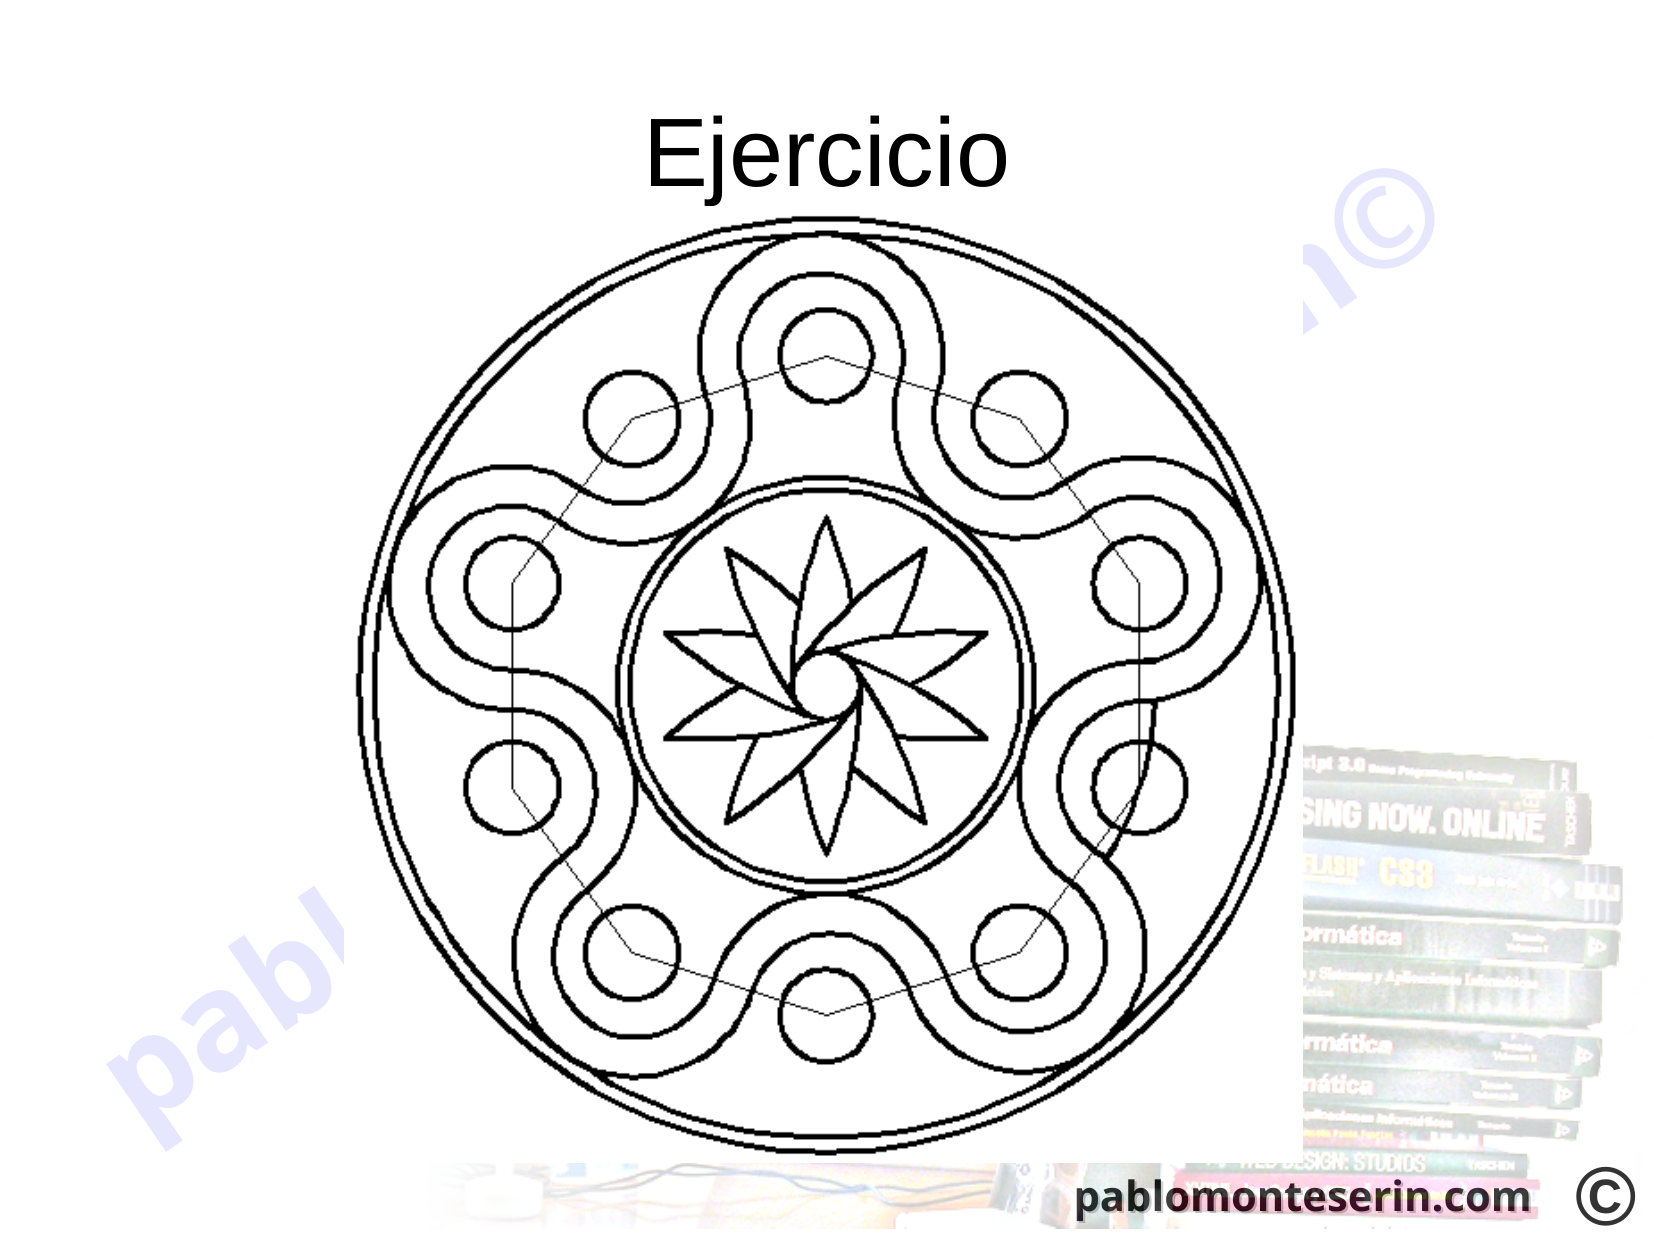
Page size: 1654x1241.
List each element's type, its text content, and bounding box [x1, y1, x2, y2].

title Ejercicio [82, 49, 1571, 257]
picture [344, 206, 1654, 1229]
